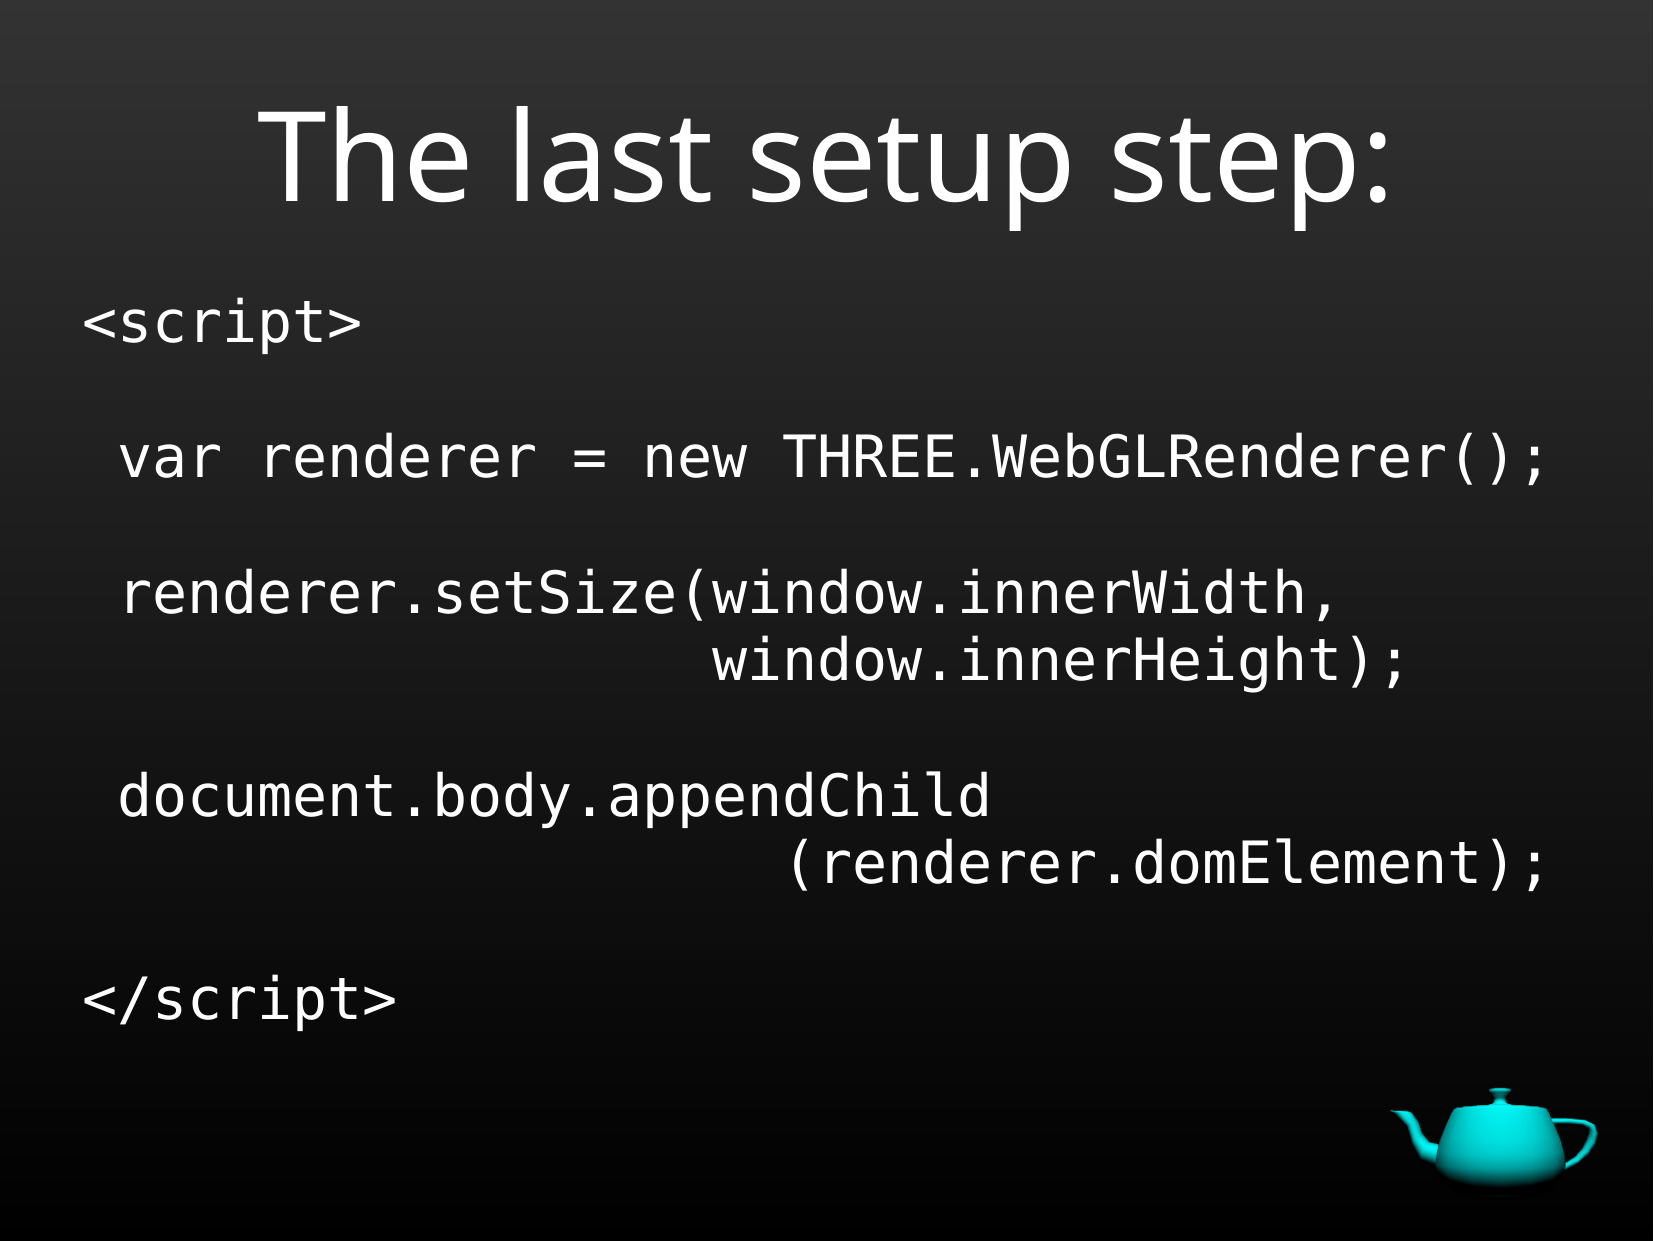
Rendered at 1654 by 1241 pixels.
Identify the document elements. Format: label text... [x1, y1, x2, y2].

picture [1387, 1085, 1600, 1201]
title The last setup step: [82, 56, 1571, 250]
subtitle <script> var renderer = new THREE.WebGLRenderer(); renderer.setSize(window.innerWidth, window.innerHeight); document.body.appendChild (renderer.domElement); </script> [82, 288, 1571, 1112]
